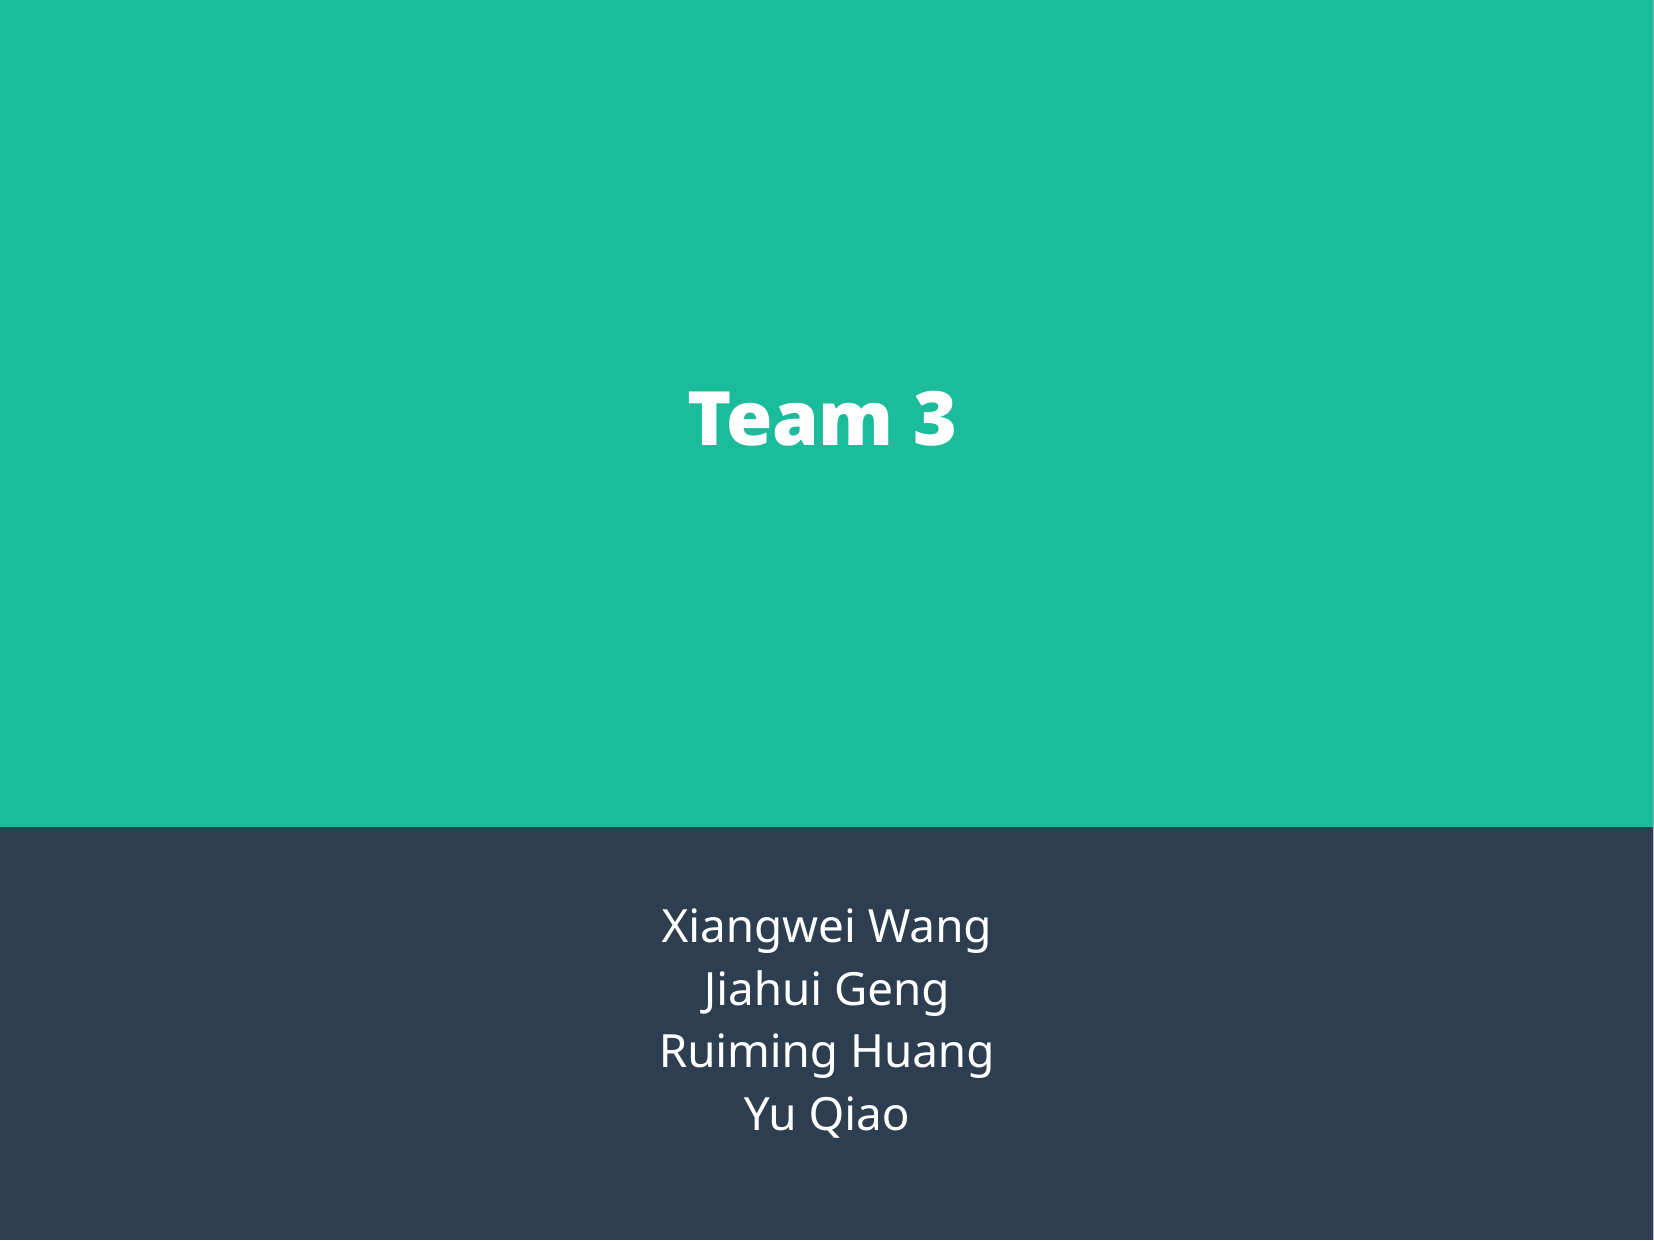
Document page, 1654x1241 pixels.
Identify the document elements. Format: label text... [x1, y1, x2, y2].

title Team 3 [54, 312, 1591, 470]
subtitle Xiangwei Wang Jiahui Geng Ruiming Huang Yu Qiao [59, 856, 1595, 1182]
